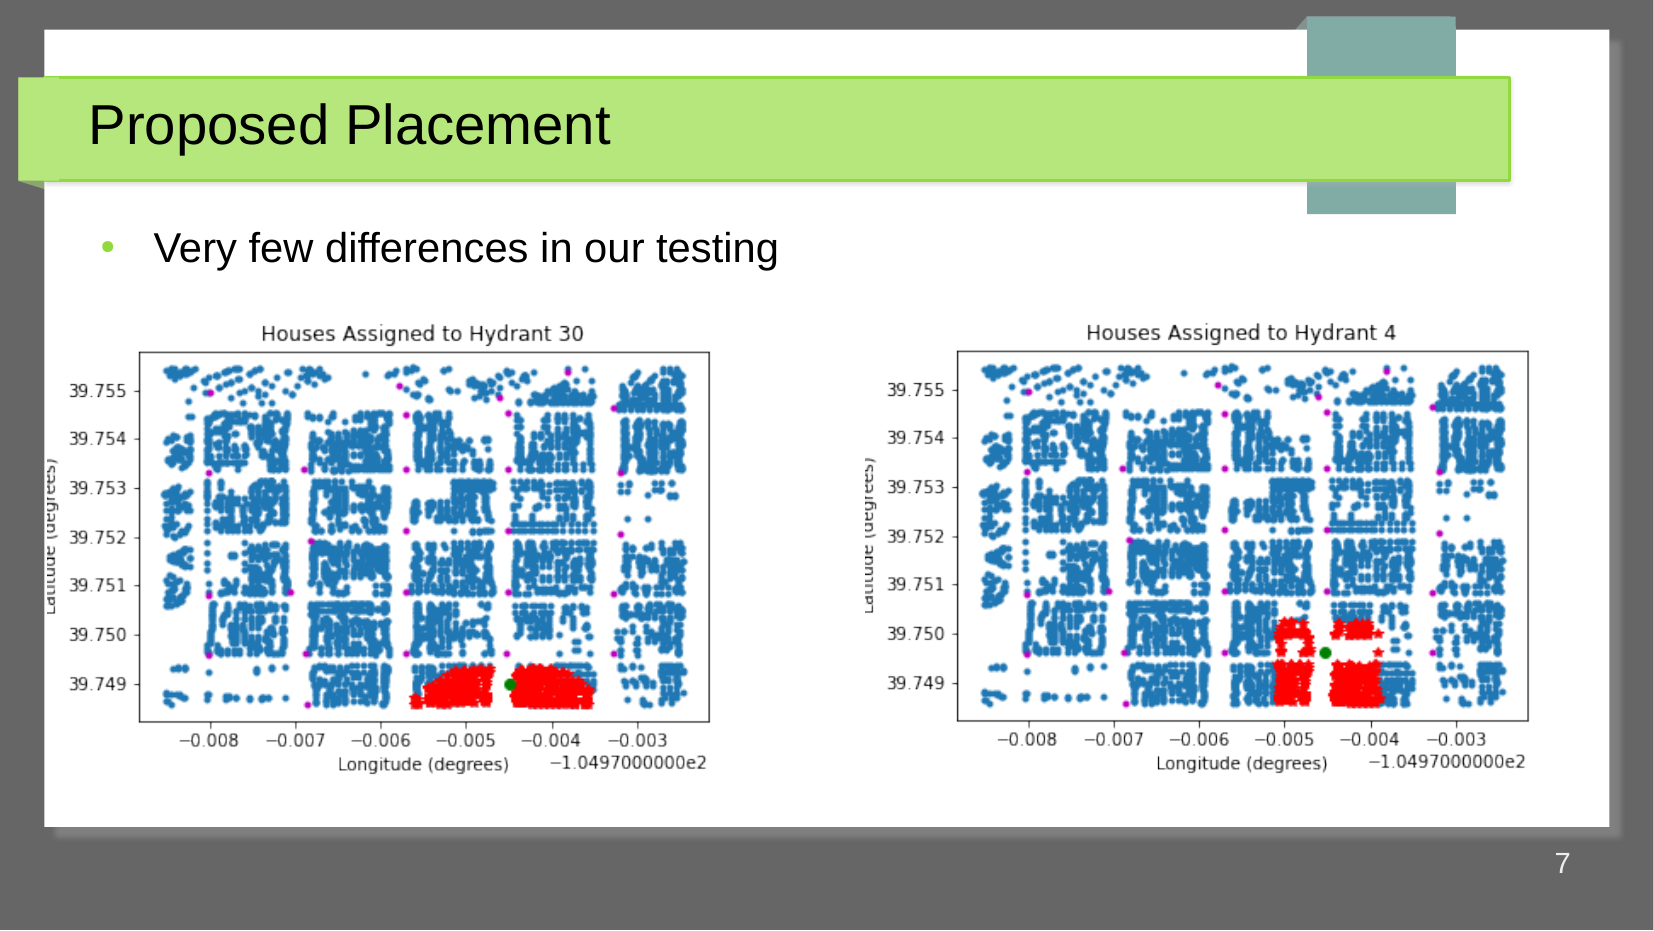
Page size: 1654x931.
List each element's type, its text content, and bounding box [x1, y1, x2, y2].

picture [47, 292, 782, 783]
picture [865, 291, 1601, 782]
list Very few differences in our testing [82, 224, 1571, 848]
title Proposed Placement [88, 73, 1506, 178]
